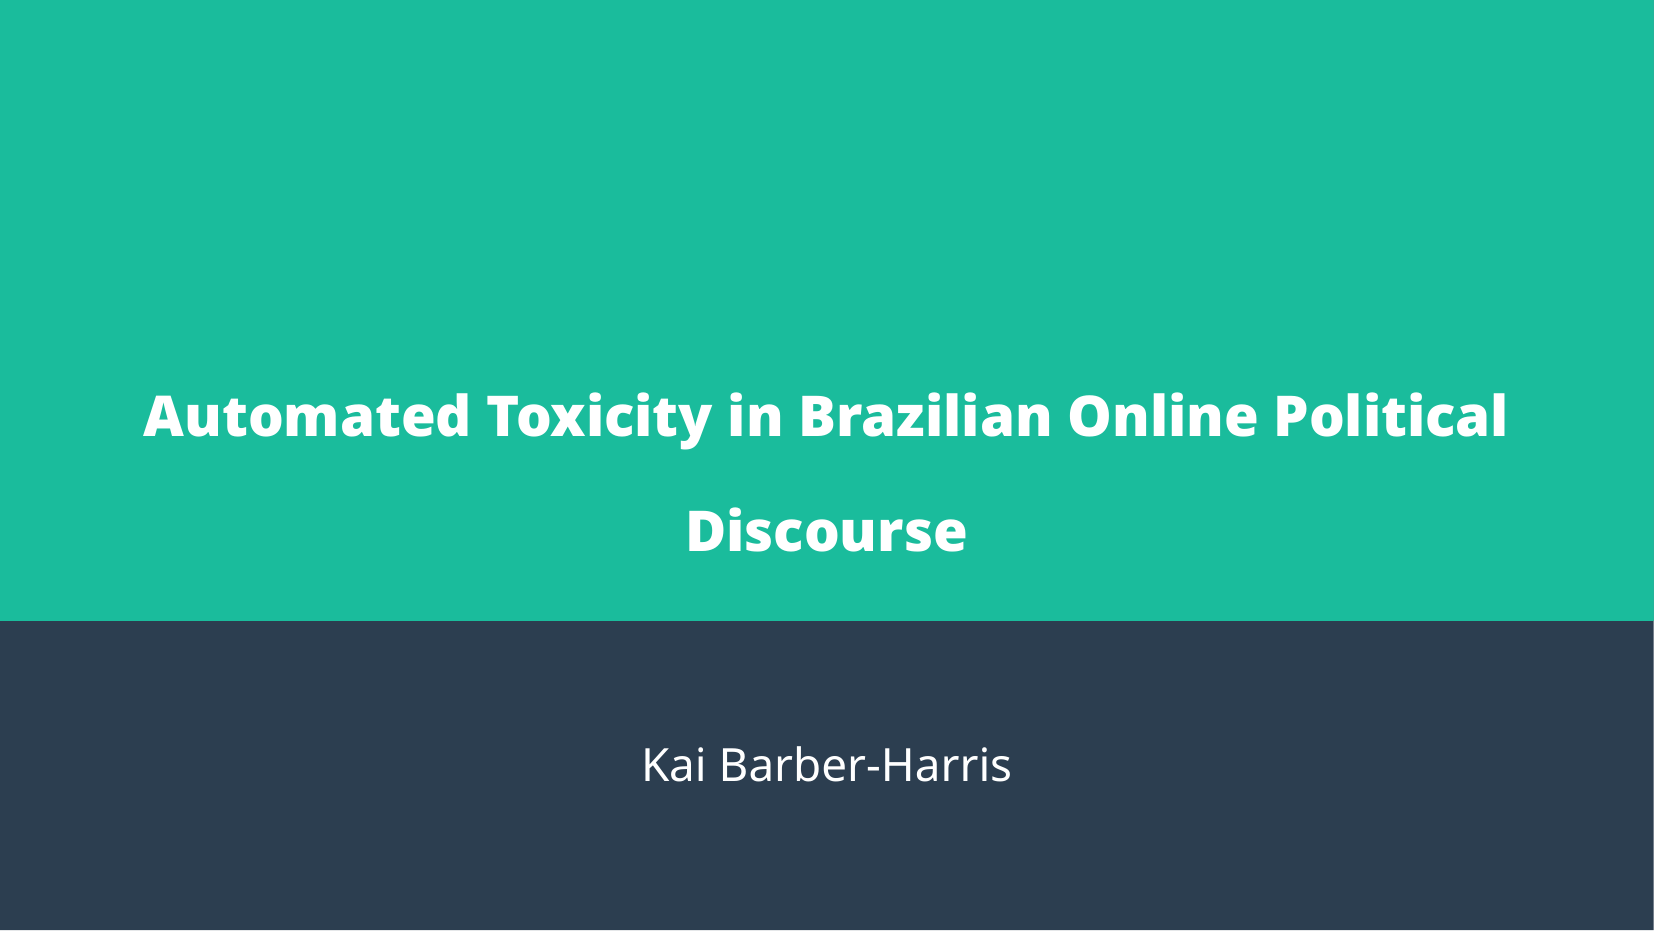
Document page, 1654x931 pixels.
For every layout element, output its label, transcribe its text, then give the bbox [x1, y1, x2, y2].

title Automated Toxicity in Brazilian Online Political Discourse [59, 354, 1595, 551]
subtitle Kai Barber-Harris [59, 642, 1595, 886]
